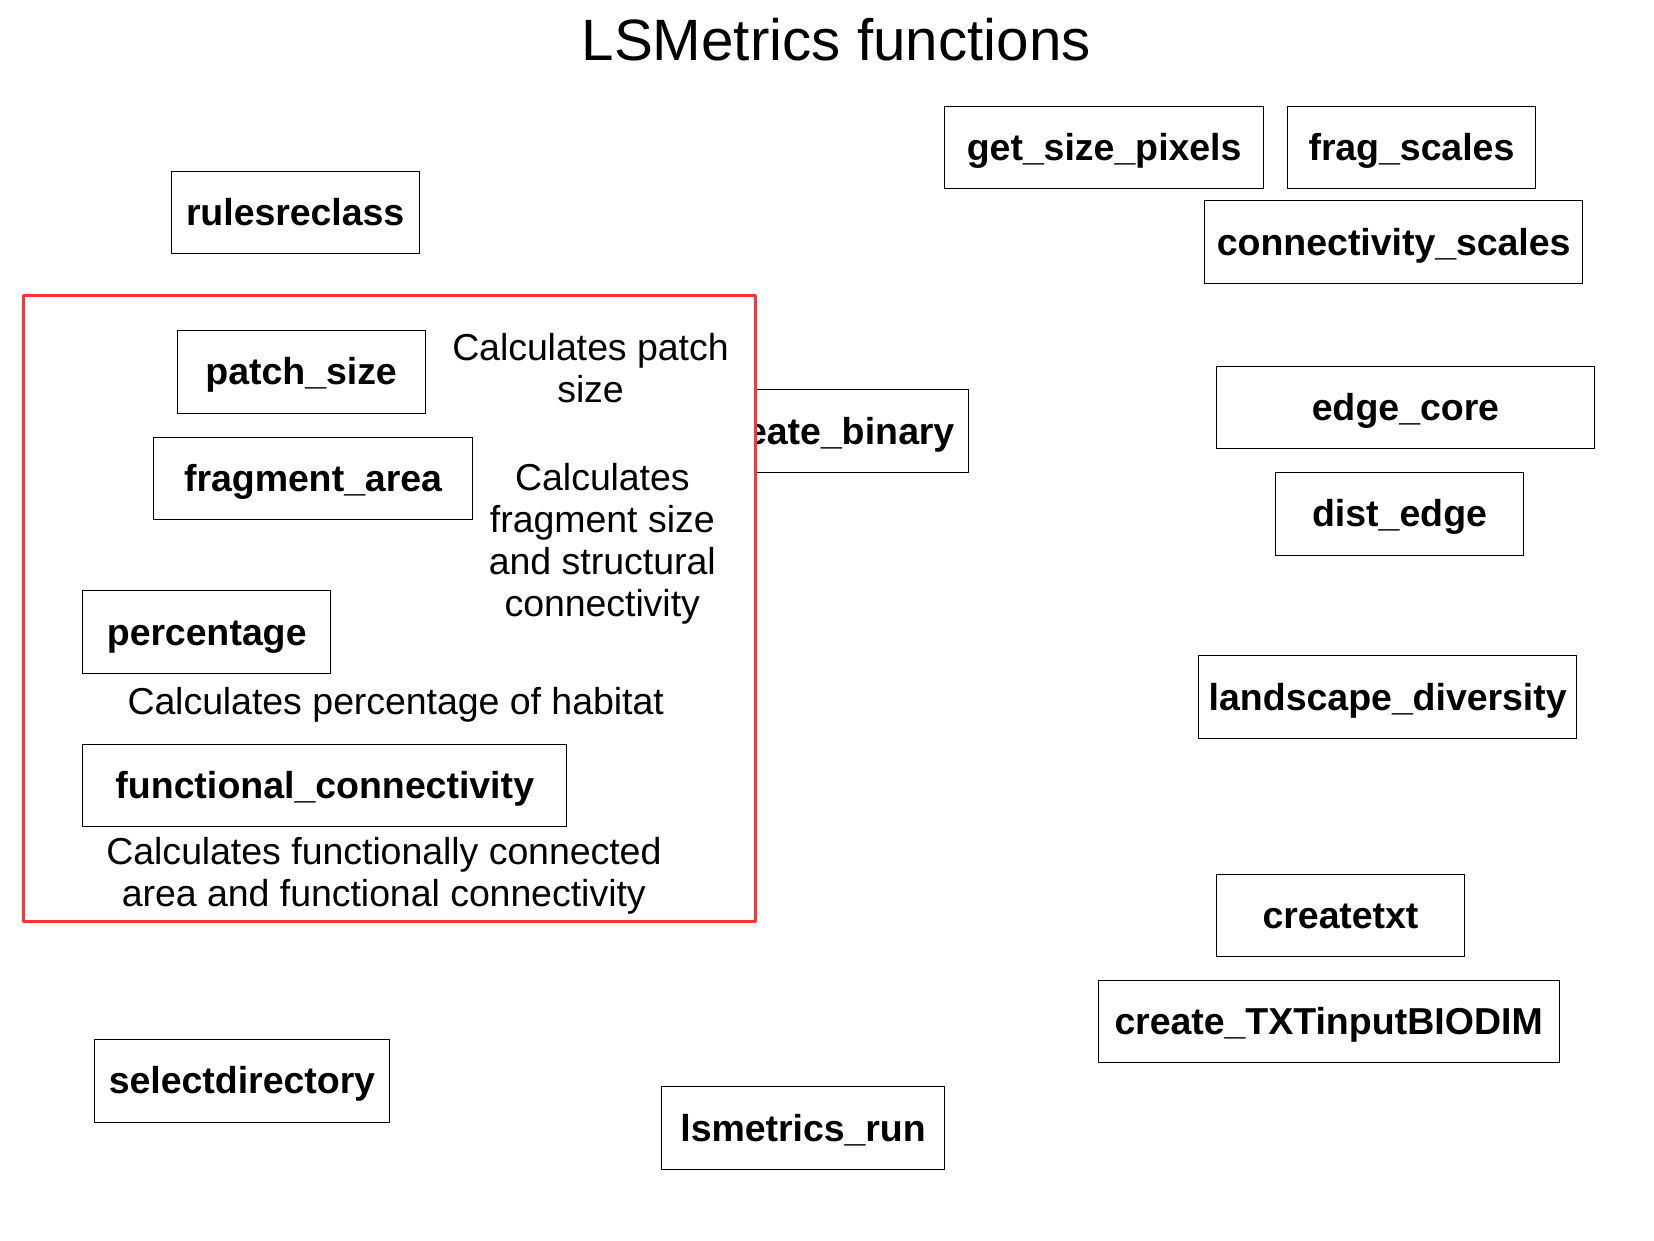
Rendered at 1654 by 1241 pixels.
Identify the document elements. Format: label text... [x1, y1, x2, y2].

text_box patch_size [177, 330, 425, 414]
text_box landscape_diversity [1198, 655, 1577, 739]
text_box selectdirectory [94, 1039, 390, 1123]
text_box Calculates patch size [425, 318, 756, 418]
text_box edge_core [1216, 366, 1595, 449]
text_box frag_scales [1287, 106, 1536, 189]
text_box lsmetrics_run [661, 1086, 945, 1170]
text_box [23, 295, 756, 922]
text_box createtxt [1216, 874, 1465, 957]
text_box percentage [82, 590, 331, 673]
text_box create_TXTinputBIODIM [1098, 980, 1560, 1063]
text_box fragment_area [153, 437, 473, 520]
text_box functional_connectivity [82, 744, 567, 823]
text_box create_binary [756, 389, 969, 473]
text_box Calculates fragment size and structural connectivity [448, 448, 756, 632]
text_box LSMetrics functions [566, 0, 1205, 81]
text_box Calculates functionally connected area and functional connectivity [70, 823, 697, 922]
text_box rulesreclass [171, 171, 420, 254]
text_box get_size_pixels [944, 106, 1264, 189]
text_box Calculates percentage of habitat [82, 673, 709, 731]
text_box dist_edge [1275, 472, 1524, 556]
text_box connectivity_scales [1204, 200, 1583, 284]
